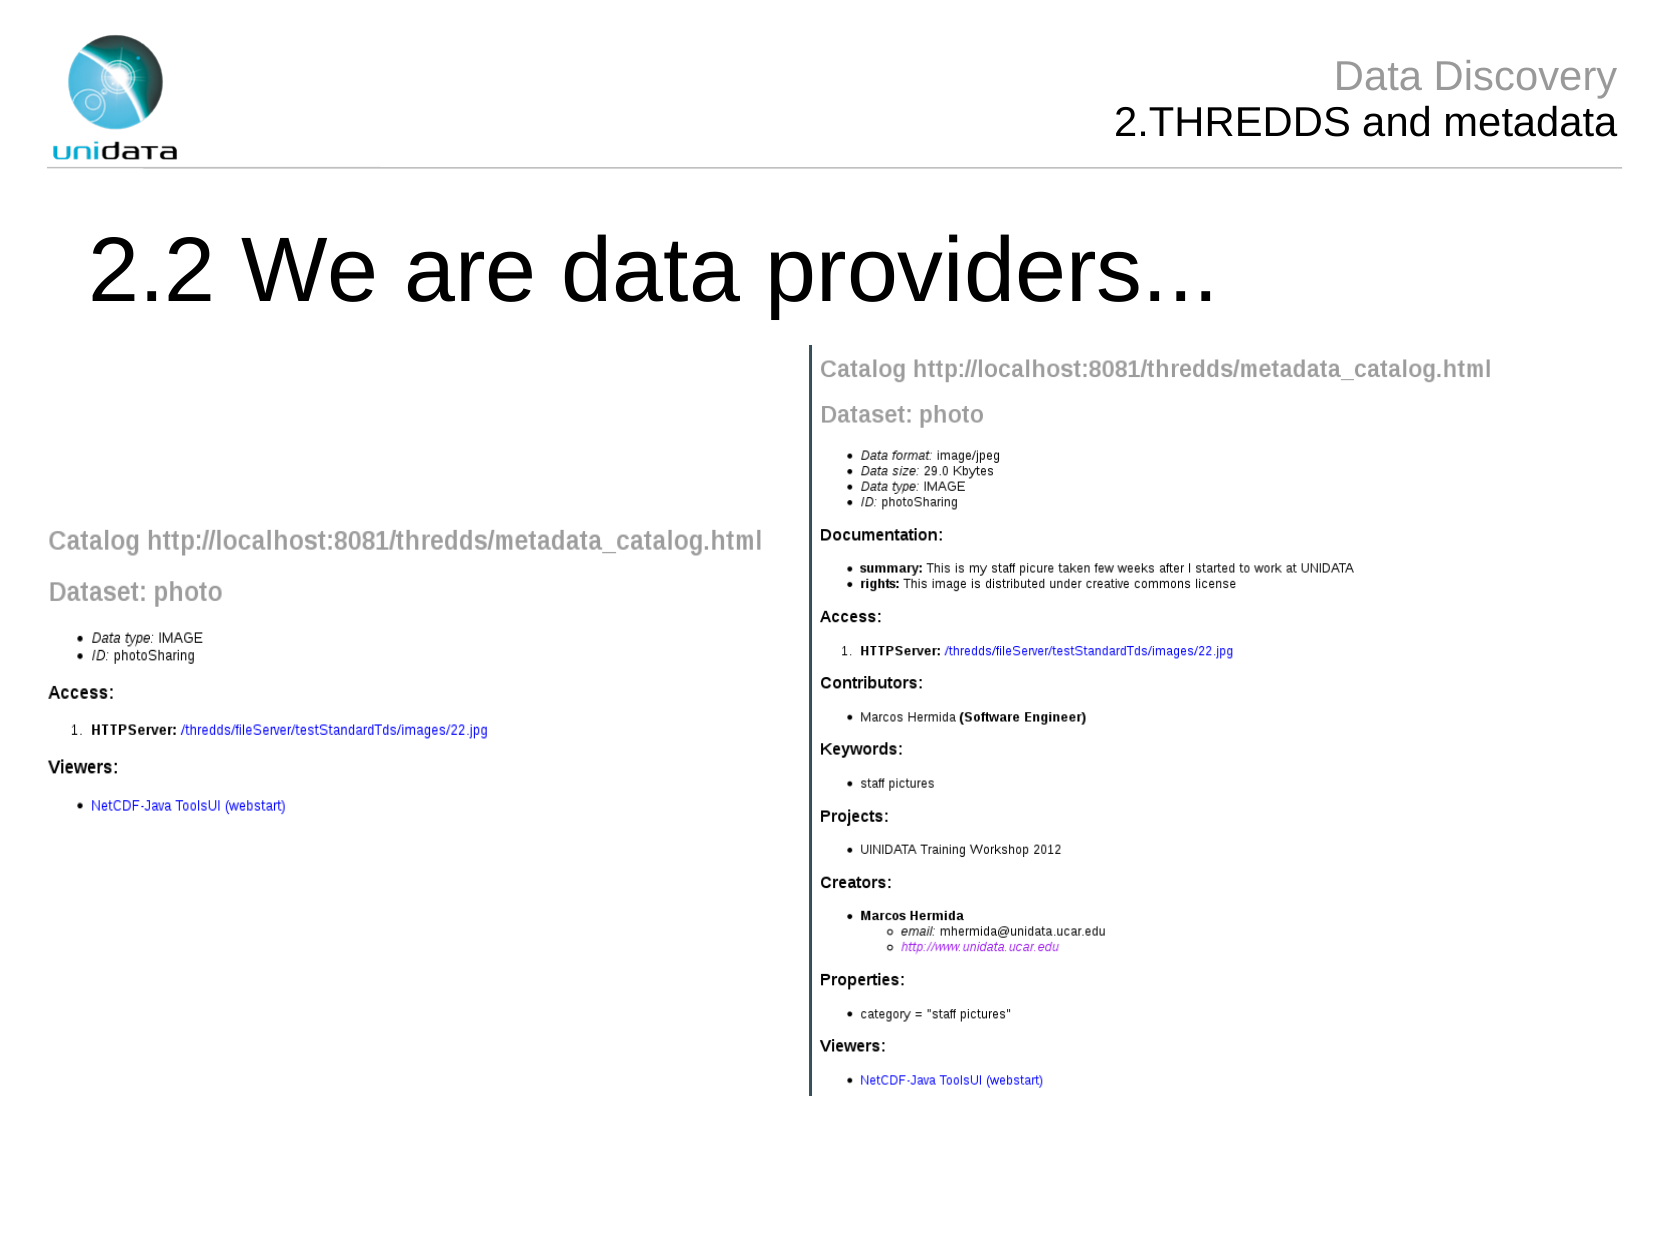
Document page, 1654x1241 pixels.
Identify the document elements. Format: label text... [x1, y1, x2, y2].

picture [41, 23, 188, 174]
title 2.2 We are data providers... [88, 169, 1577, 375]
picture [42, 516, 800, 841]
text_box Data Discovery 2.THREDDS and metadata [980, 41, 1618, 158]
picture [809, 345, 1545, 1096]
